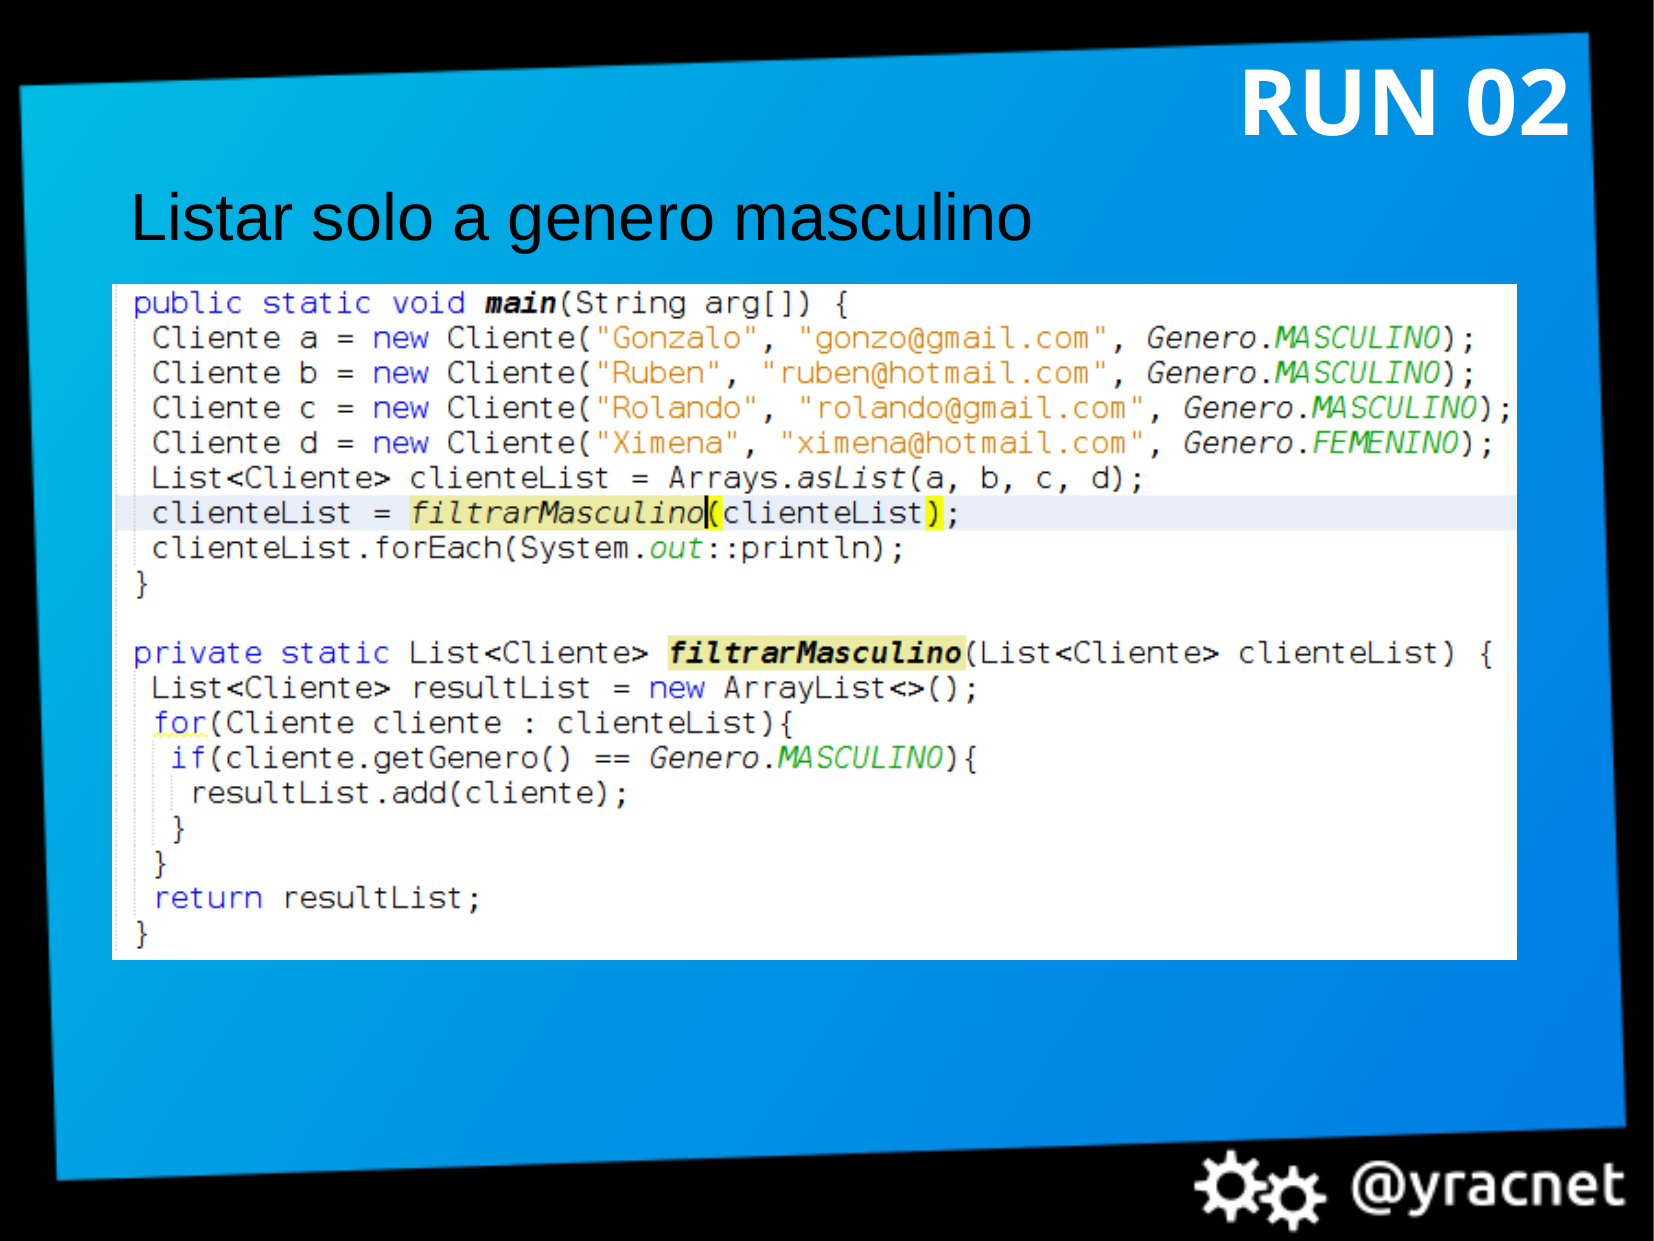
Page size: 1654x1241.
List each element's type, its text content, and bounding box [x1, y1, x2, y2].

list Listar solo a genero masculino [60, 180, 1549, 271]
picture [0, 0, 1654, 1241]
title RUN 02 [82, 34, 1571, 165]
